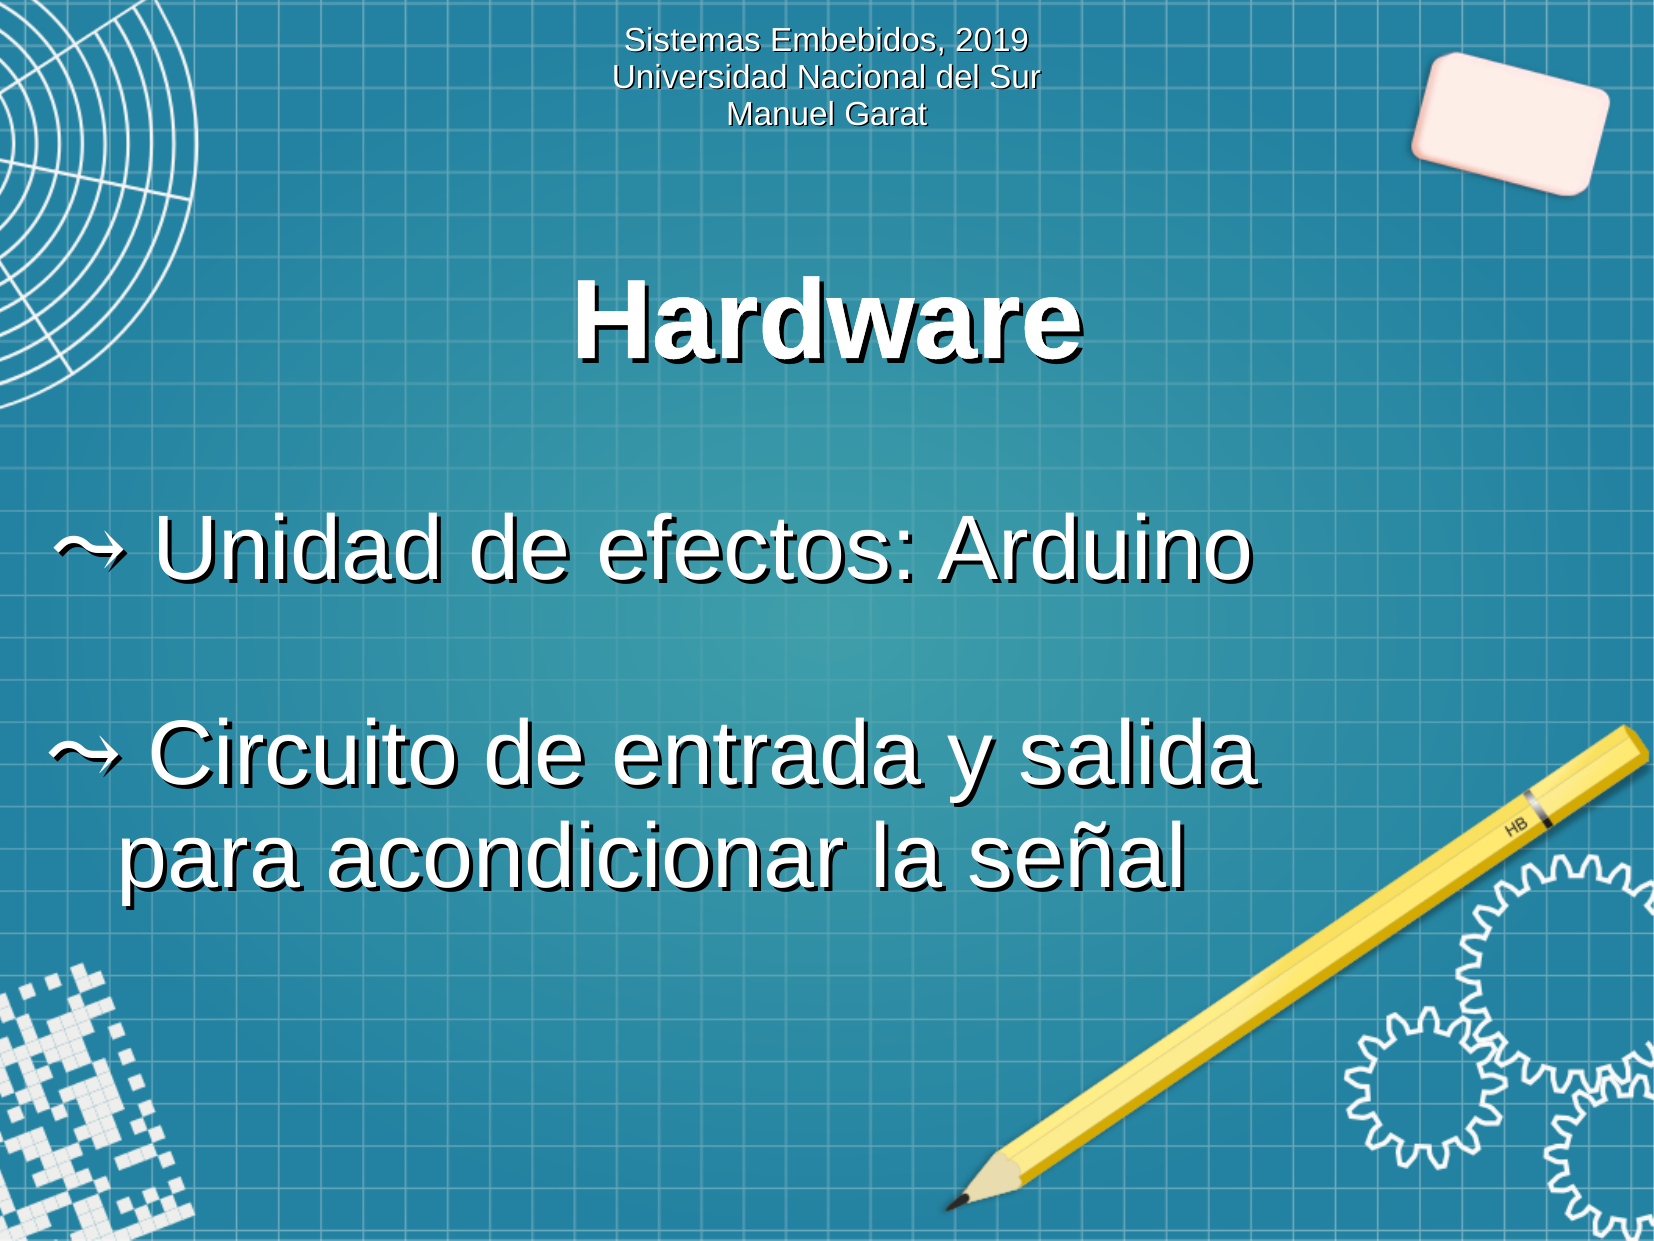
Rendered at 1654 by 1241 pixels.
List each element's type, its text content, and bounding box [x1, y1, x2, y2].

text_box Sistemas Embebidos, 2019 Universidad Nacional del Sur Manuel Garat [600, 15, 1053, 139]
title Hardware [82, 177, 1571, 461]
title ⤳ Unidad de efectos: Arduino ⤳ Circuito de entrada y salida para acondicionar la señal [0, 480, 1306, 1129]
picture [0, 0, 1654, 1241]
